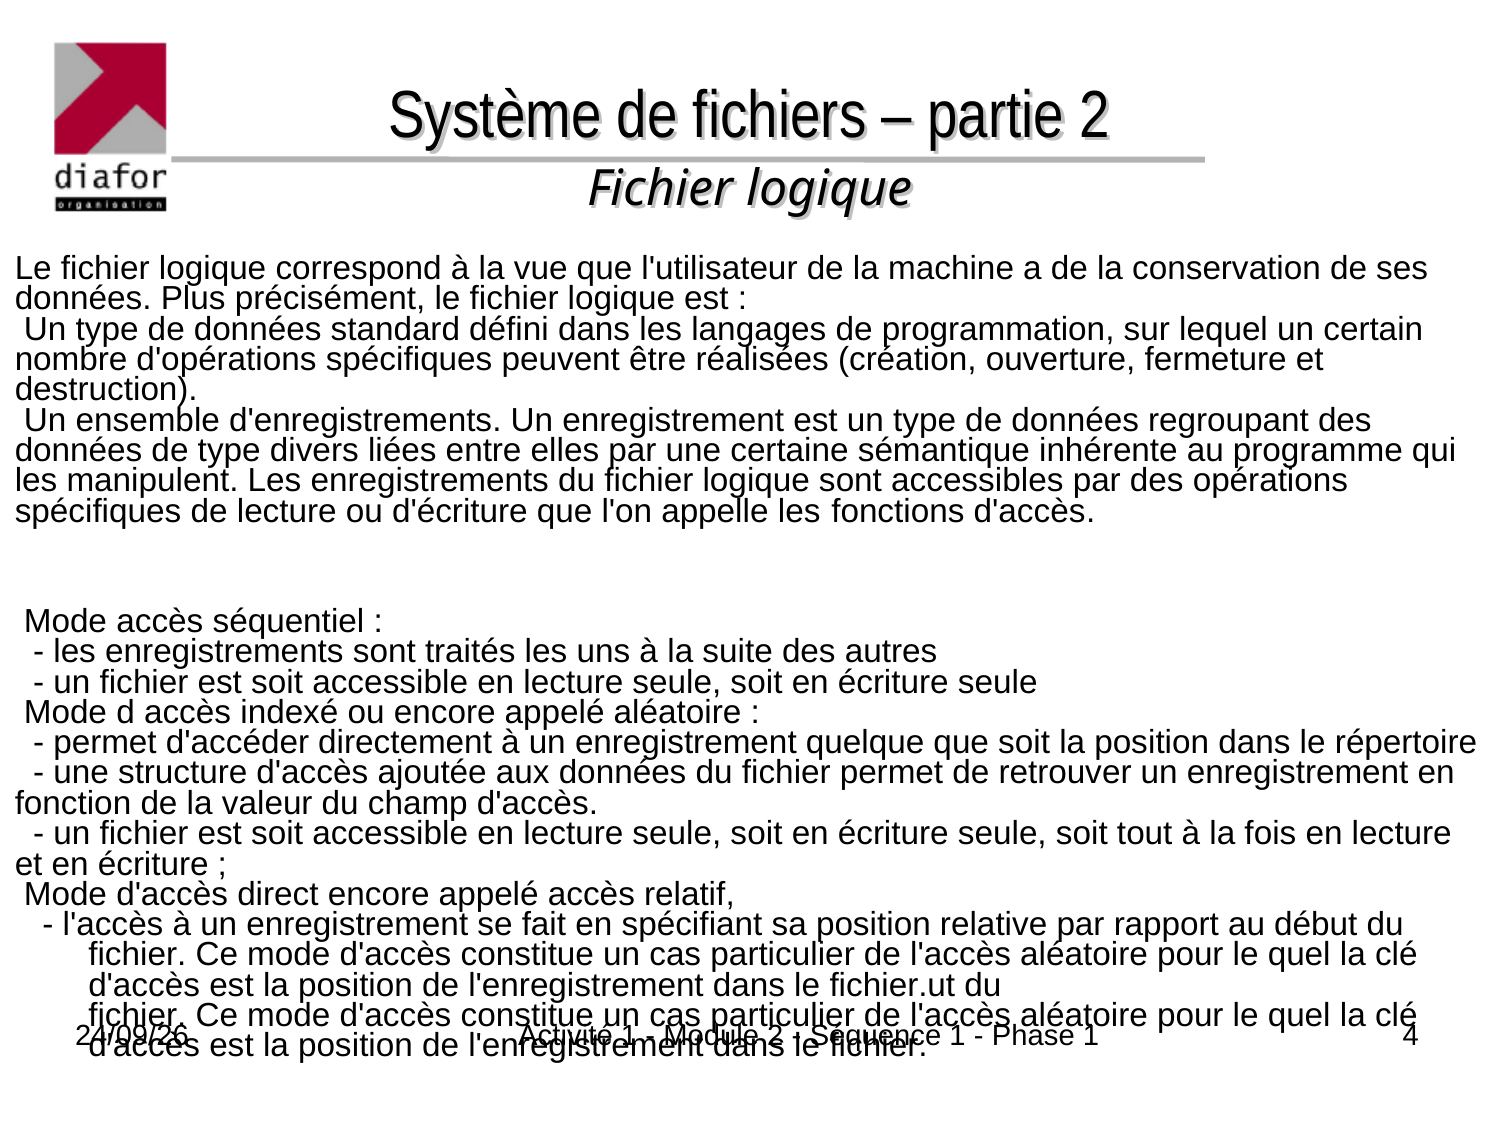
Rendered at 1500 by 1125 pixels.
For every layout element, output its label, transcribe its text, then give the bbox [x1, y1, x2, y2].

picture [53, 42, 168, 213]
text_box Mode accès séquentiel : - les enregistrements sont traités les uns à la suite des autres - un fichier est soit accessible en lecture seule, soit en écriture seule Mode d accès indexé ou encore appelé aléatoire : - permet d'accéder directement à un enregistrement quelque que soit la position dans le répertoire - une structure d'accès ajoutée aux données du fichier permet de retrouver un enregistrement en fonction de la valeur du champ d'accès. - un fichier est soit accessible en lecture seule, soit en écriture seule, soit tout à la fois en lecture et en écriture ; Mode d'accès direct encore appelé accès relatif, - l'accès à un enregistrement se fait en spécifiant sa position relative par rapport au début du fichier. Ce mode d'accès constitue un cas particulier de l'accès aléatoire pour le quel la clé d'accès est la position de l'enregistrement dans le fichier.ut du fichier. Ce mode d'accès constitue un cas particulier de l'accès aléatoire pour le quel la clé d'accès est la position de l'enregistrement dans le fichier. [0, 561, 1495, 1061]
text_box Le fichier logique correspond à la vue que l'utilisateur de la machine a de la conservation de ses données. Plus précisément, le fichier logique est : Un type de données standard défini dans les langages de programmation, sur lequel un certain nombre d'opérations spécifiques peuvent être réalisées (création, ouverture, fermeture et destruction). Un ensemble d'enregistrements. Un enregistrement est un type de données regroupant des données de type divers liées entre elles par une certaine sémantique inhérente au programme qui les manipulent. Les enregistrements du fichier logique sont accessibles par des opérations spécifiques de lecture ou d'écriture que l'on appelle les fonctions d'accès. [0, 248, 1474, 536]
title Système de fichiers – partie 2 Fichier logique [75, 45, 1426, 248]
